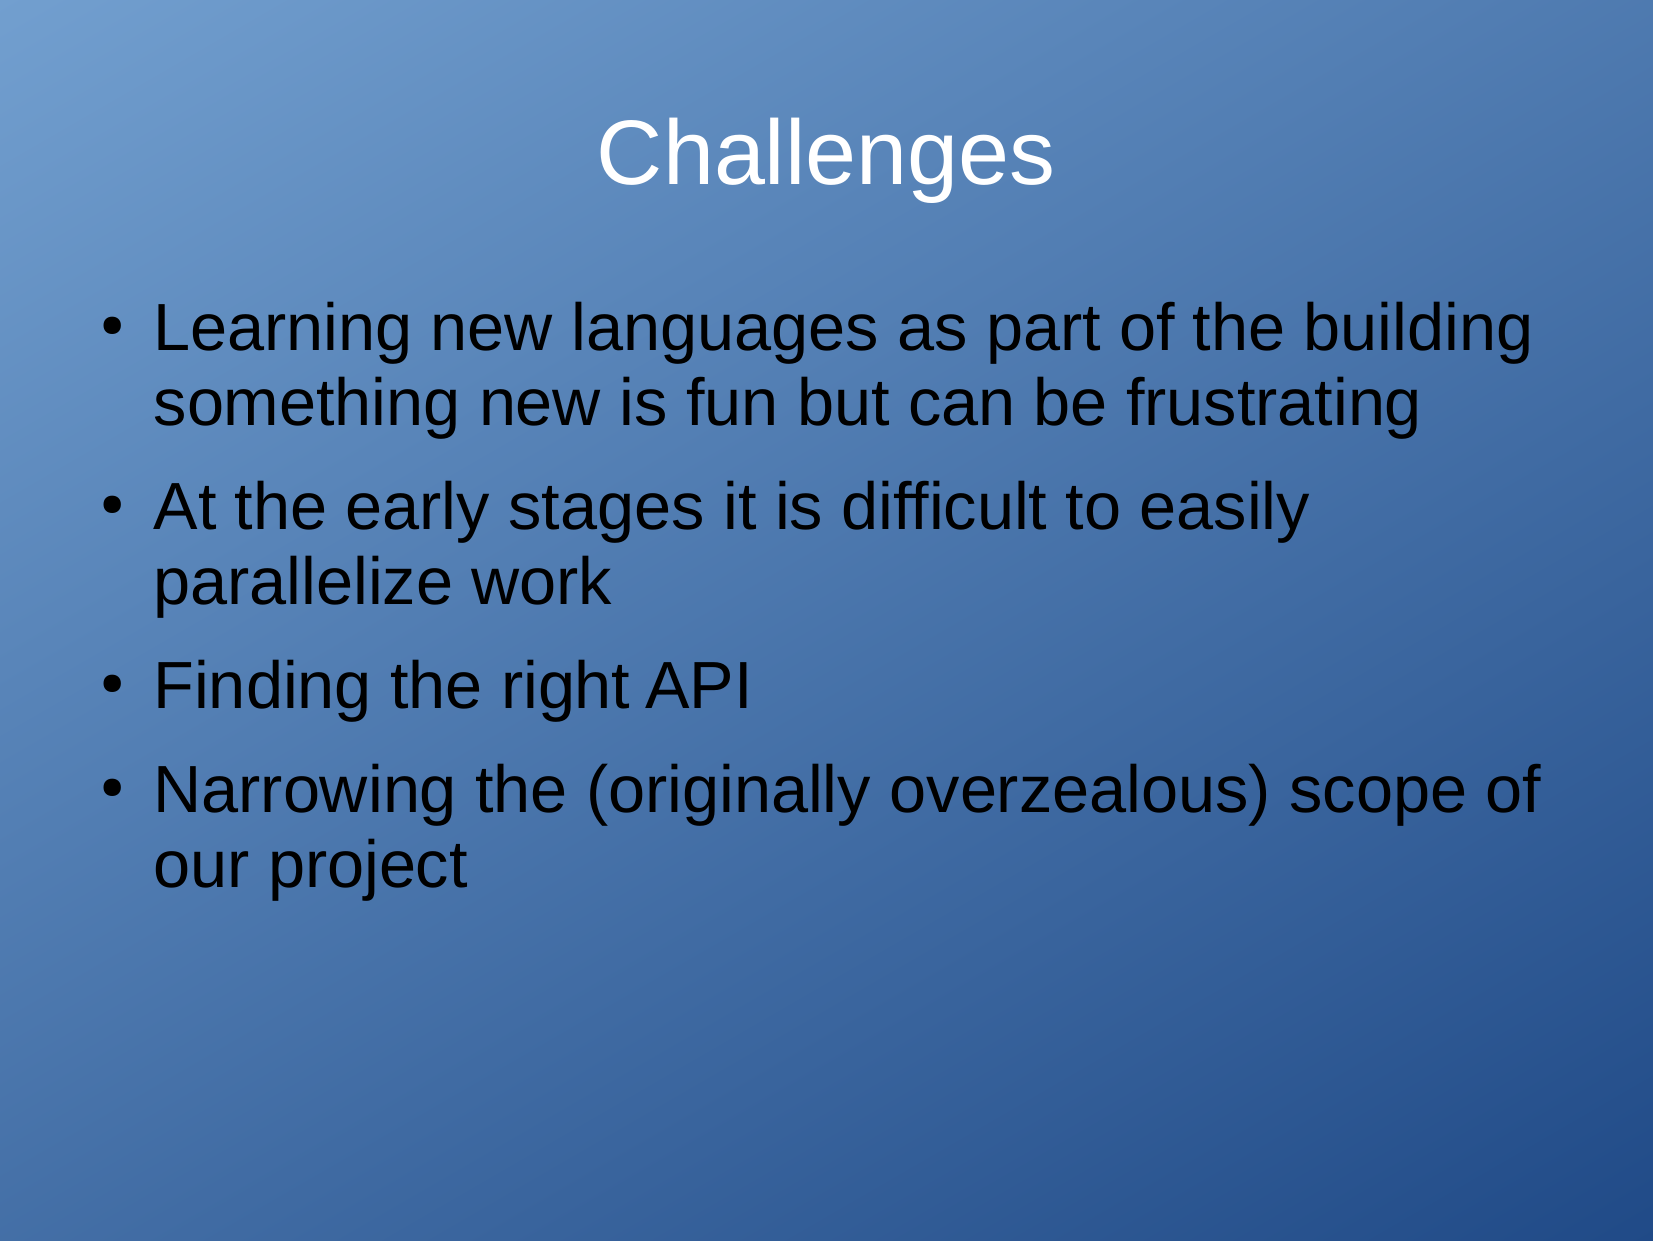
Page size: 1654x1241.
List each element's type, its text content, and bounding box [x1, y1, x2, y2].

title Challenges [82, 49, 1571, 257]
list Learning new languages as part of the building something new is fun but can be frustrating At the early stages it is difficult to easily parallelize work Finding the right API Narrowing the (originally overzealous) scope of our project [82, 290, 1571, 1010]
